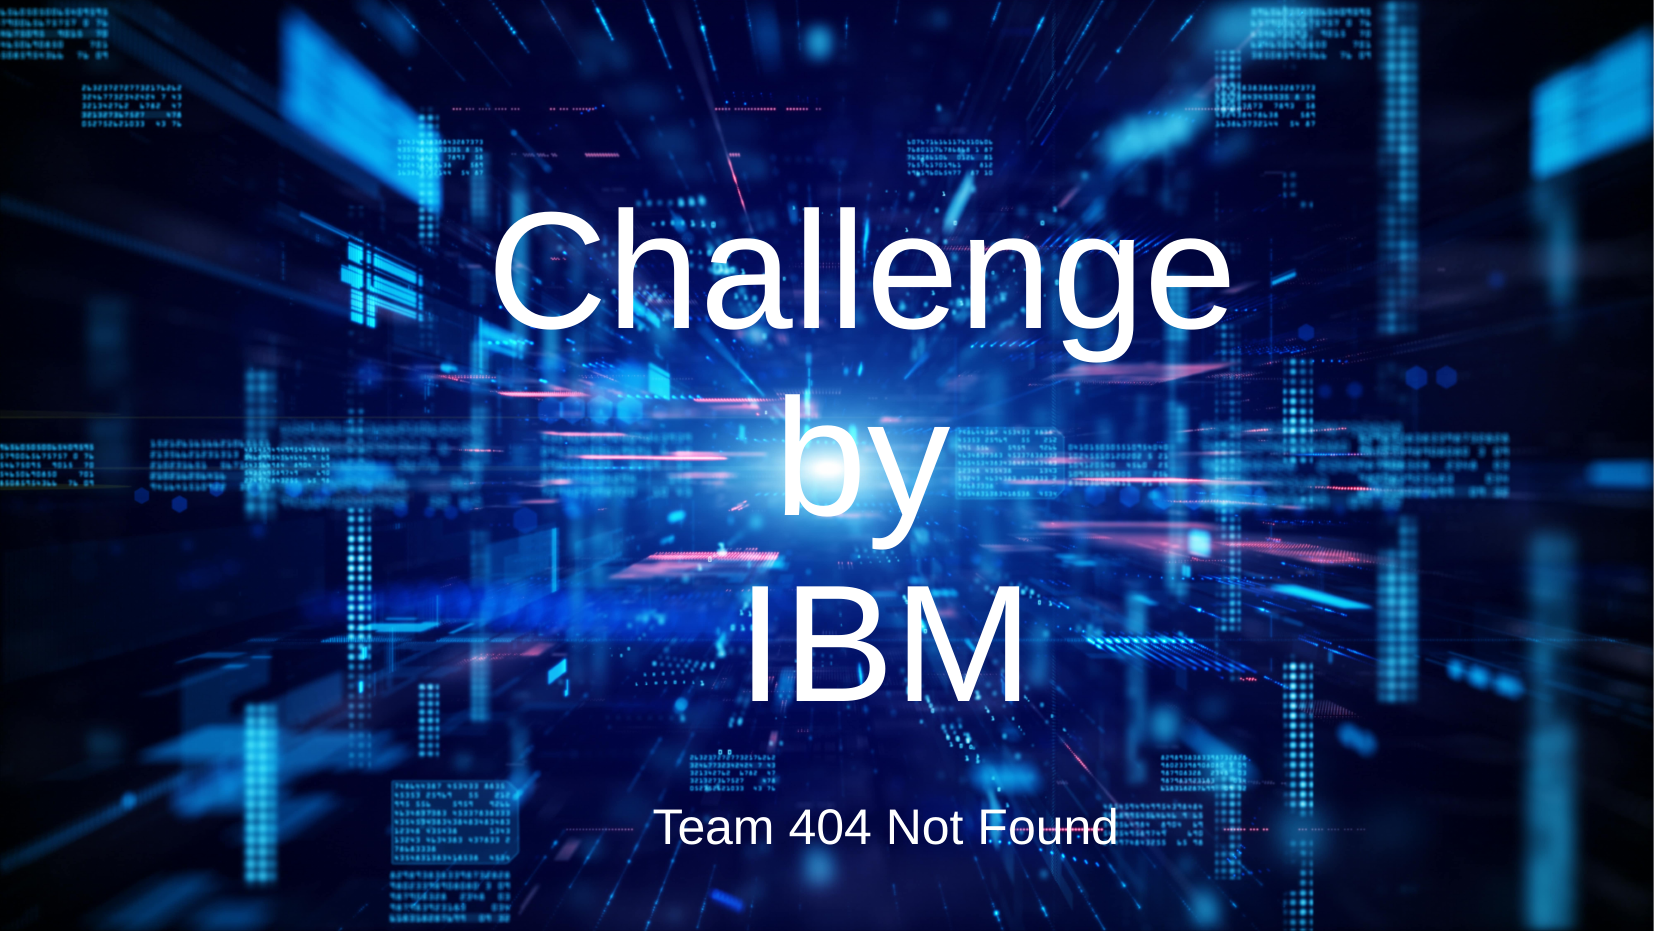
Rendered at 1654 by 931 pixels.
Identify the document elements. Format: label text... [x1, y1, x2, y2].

title Challenge by IBM [248, 177, 1524, 737]
picture [0, 0, 1654, 931]
subtitle Team 404 Not Found [141, 767, 1630, 887]
